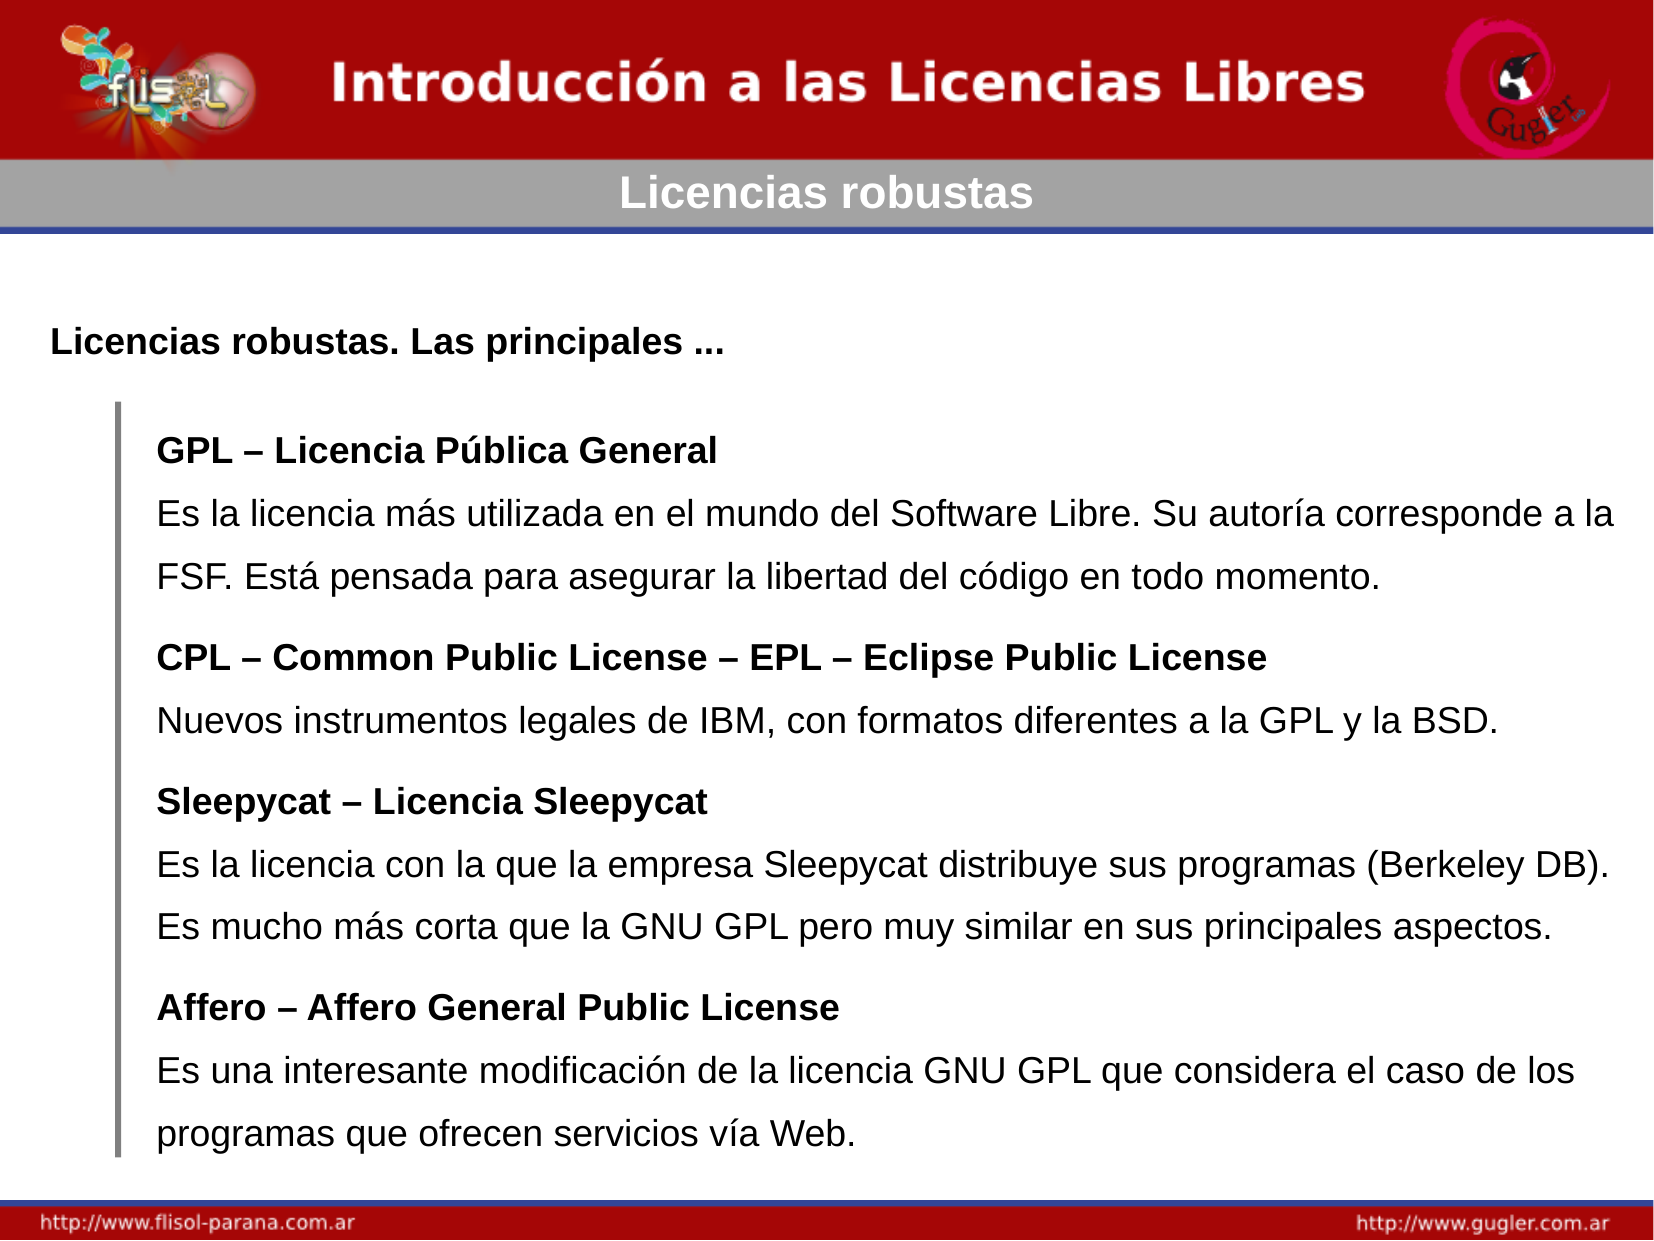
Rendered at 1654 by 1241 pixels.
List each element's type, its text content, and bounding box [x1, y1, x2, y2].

text_box GPL – Licencia Pública General Es la licencia más utilizada en el mundo del Software Libre. Su autoría corresponde a la FSF. Está pensada para asegurar la libertad del código en todo momento. CPL – Common Public License – EPL – Eclipse Public License Nuevos instrumentos legales de IBM, con formatos diferentes a la GPL y la BSD. Sleepycat – Licencia Sleepycat Es la licencia con la que la empresa Sleepycat distribuye sus programas (Berkeley DB). Es mucho más corta que la GNU GPL pero muy similar en sus principales aspectos. Affero – Affero General Public License Es una interesante modificación de la licencia GNU GPL que considera el caso de los programas que ofrecen servicios vía Web. [141, 401, 1630, 1142]
picture [0, 1200, 1654, 1241]
text_box Licencias robustas. Las principales ... [35, 312, 1619, 370]
text_box Licencias robustas [0, 159, 1654, 226]
picture [0, 0, 1654, 159]
picture [0, 226, 1654, 234]
